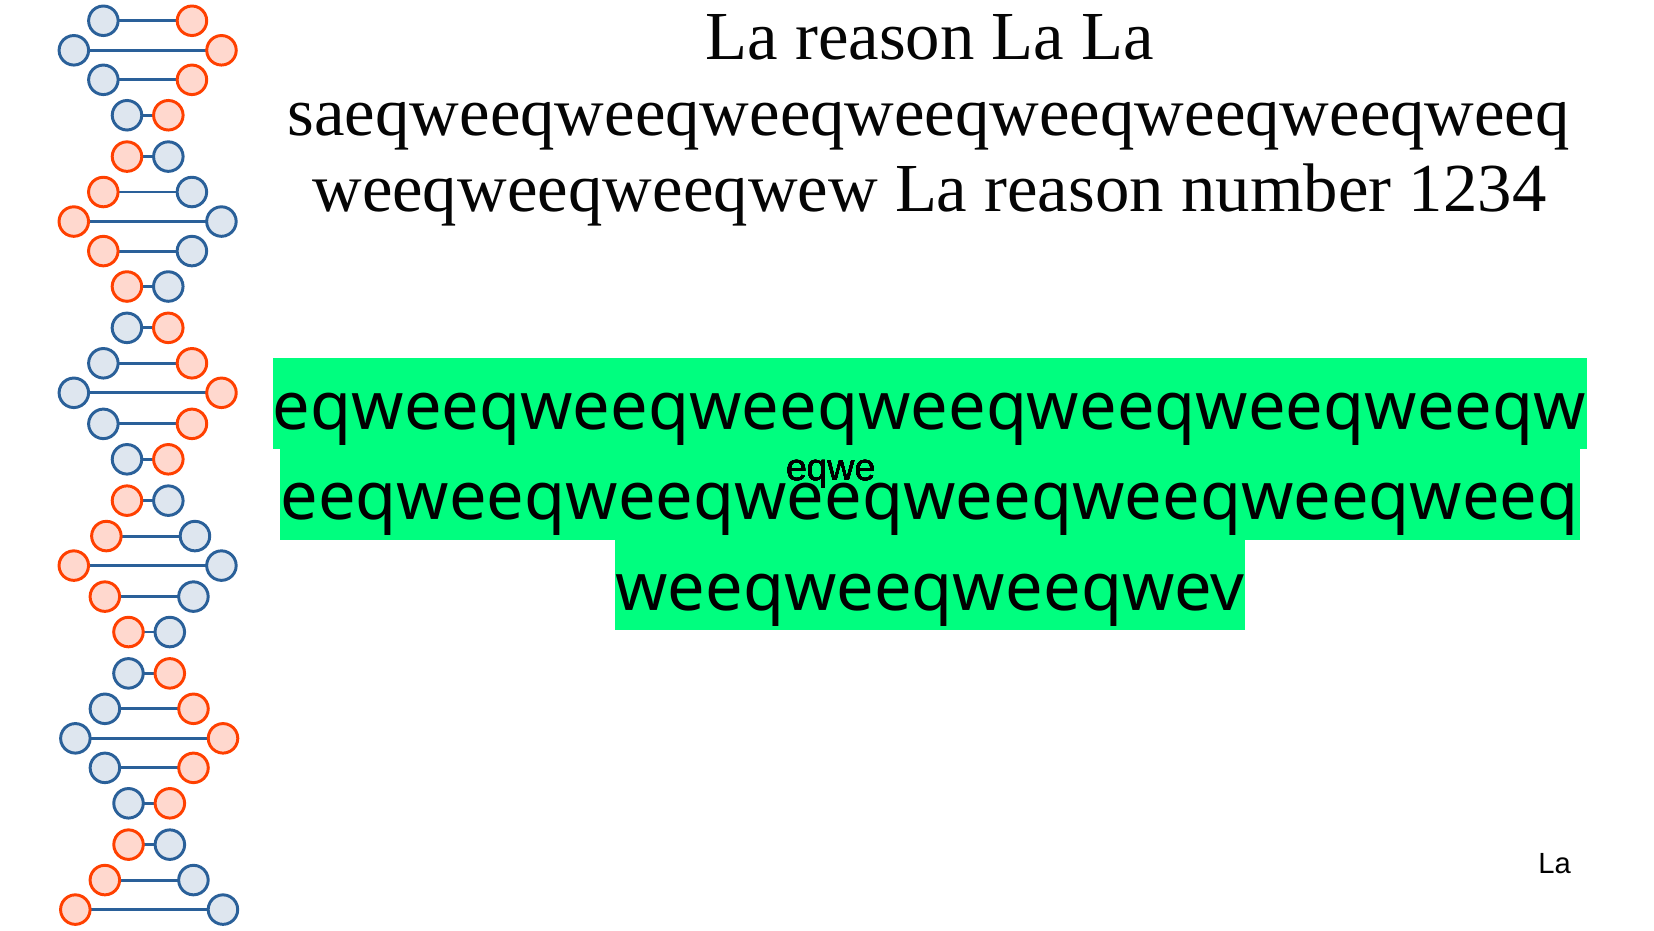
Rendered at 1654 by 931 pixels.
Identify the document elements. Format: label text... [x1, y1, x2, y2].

title La reason La La saeqweeqweeqweeqweeqweeqweeqweeqweeqweeqweeqweeqwew La reason number 1234 [265, 0, 1595, 224]
subtitle eqweeqweeqweeqweeqweeqweeqweeqweeqweeqweeqweeqweeqweeqweeqweeqweeqweeqweeqwev [265, 224, 1595, 764]
text_box eqwe [771, 438, 891, 496]
